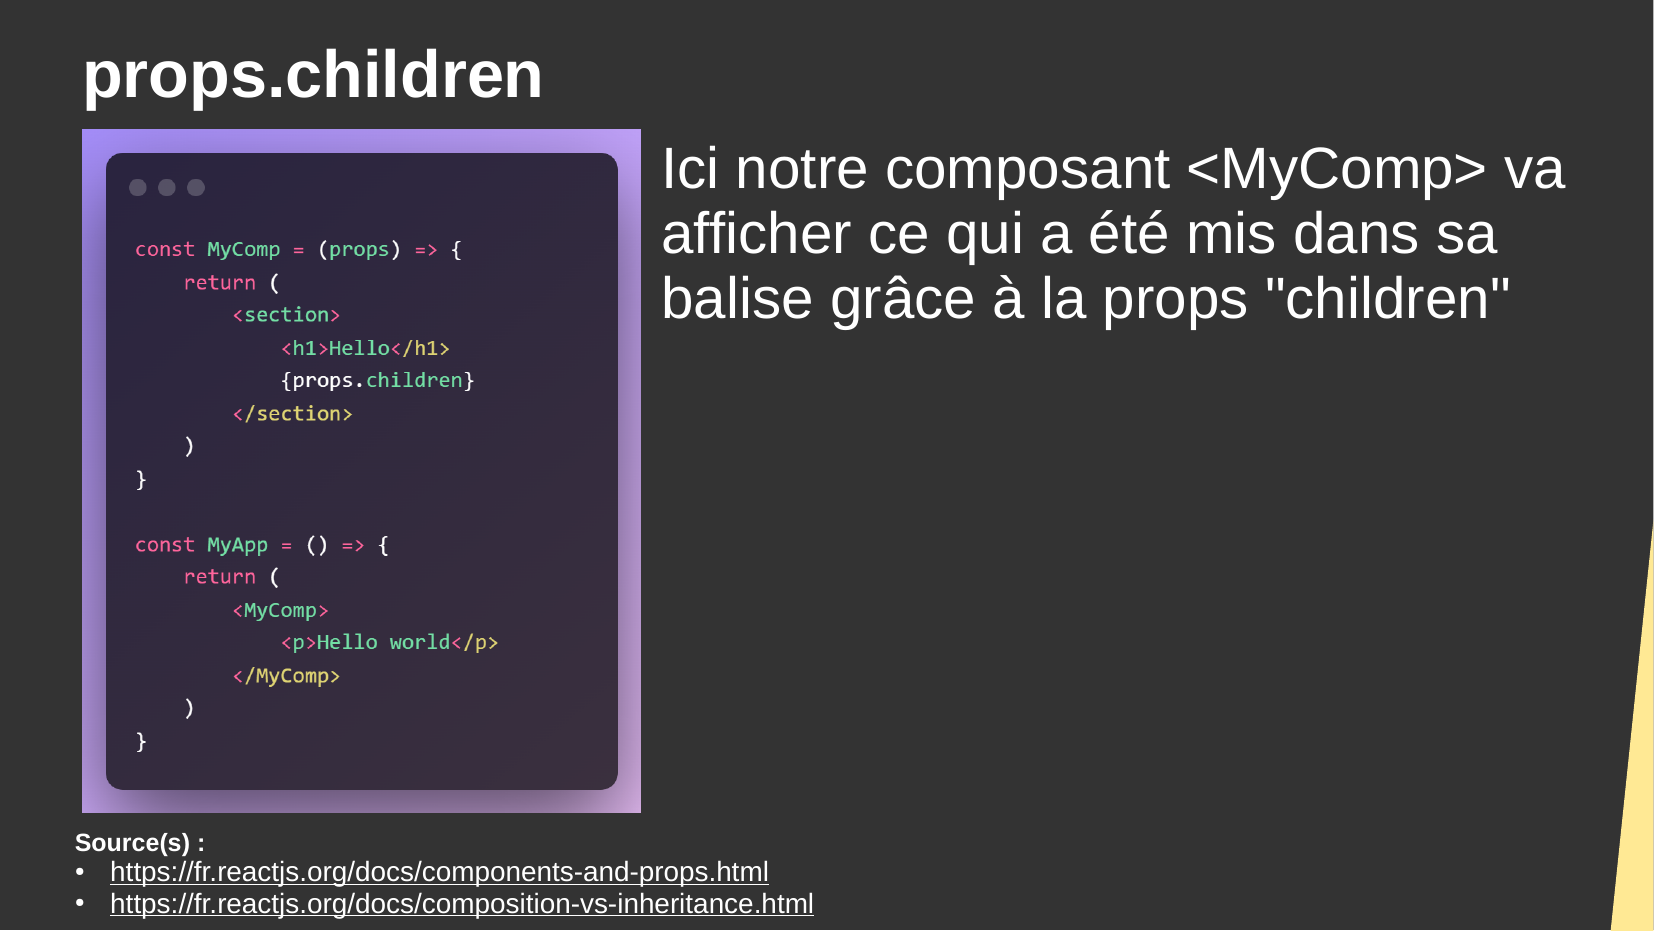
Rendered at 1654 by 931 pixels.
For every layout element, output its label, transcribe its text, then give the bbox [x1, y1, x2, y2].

text_box Source(s) : https://fr.reactjs.org/docs/components-and-props.html https://fr.reactjs.org/docs/composition-vs-inheritance.html [59, 821, 1546, 927]
picture [82, 129, 641, 813]
title props.children [82, 37, 1571, 114]
text_box [1610, 514, 1654, 931]
list Ici notre composant <MyComp> va afficher ce qui a été mis dans sa balise grâce à la props "children" [661, 135, 1619, 780]
